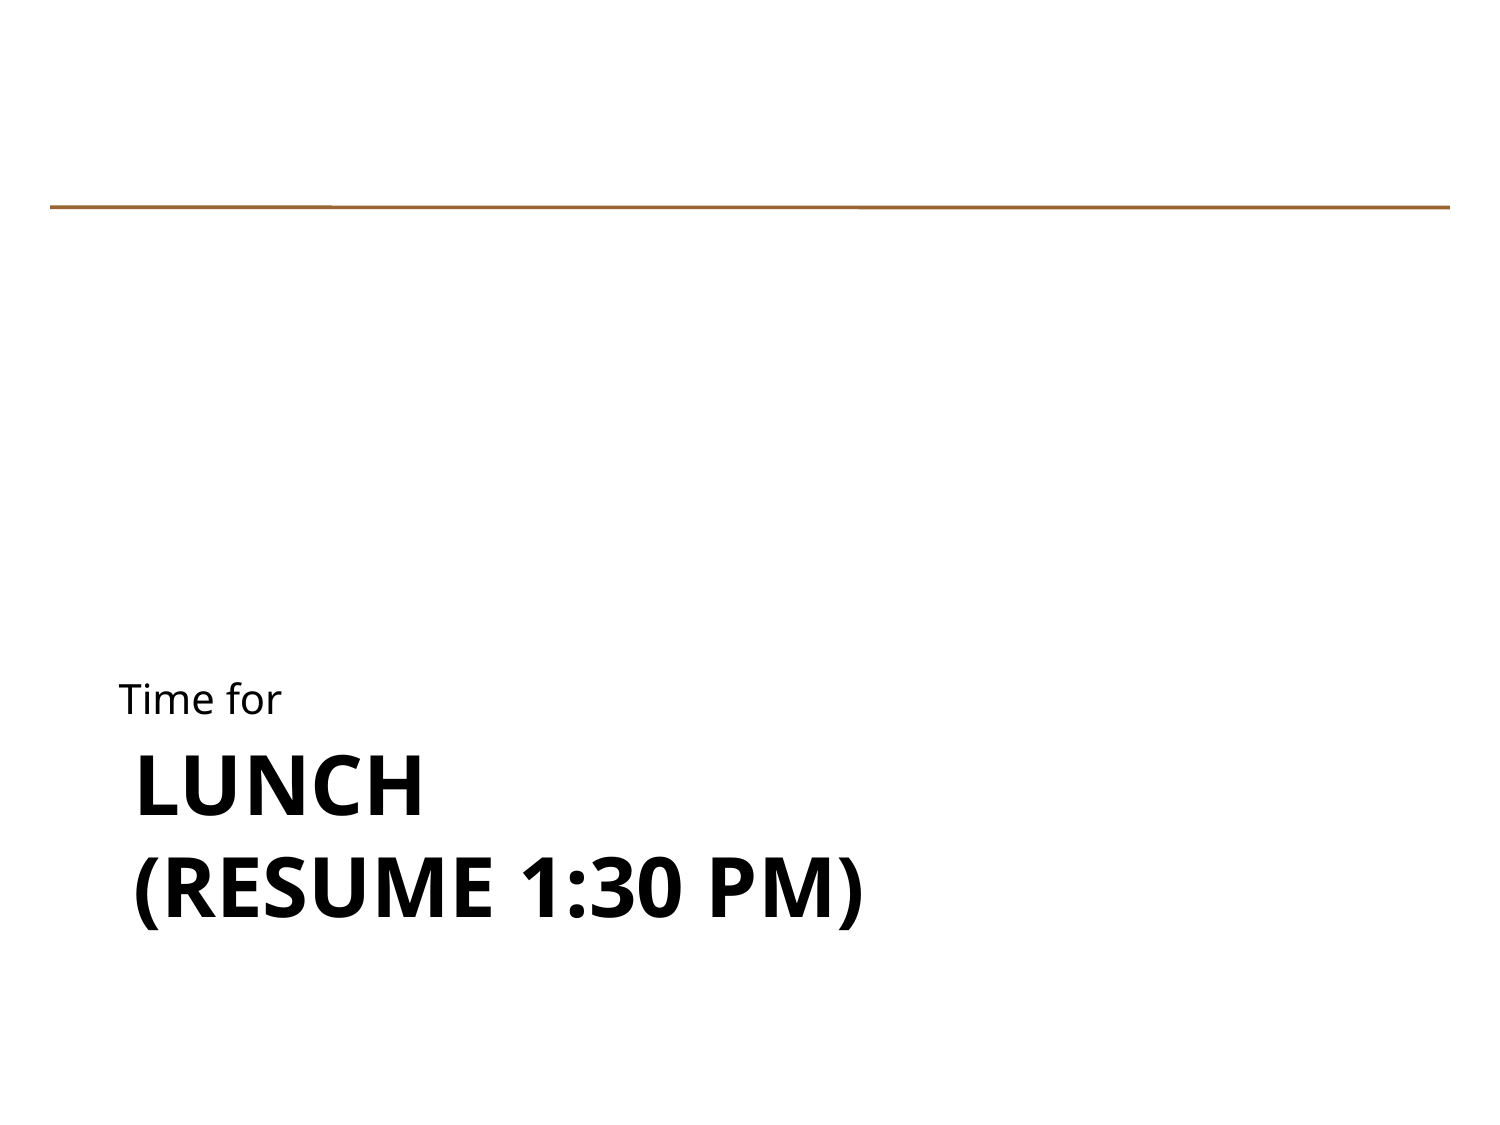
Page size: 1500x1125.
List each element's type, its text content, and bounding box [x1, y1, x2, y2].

text_box Time for [118, 476, 1394, 723]
text_box LUNCH (RESUME 1:30 PM)‏ [118, 723, 1394, 947]
